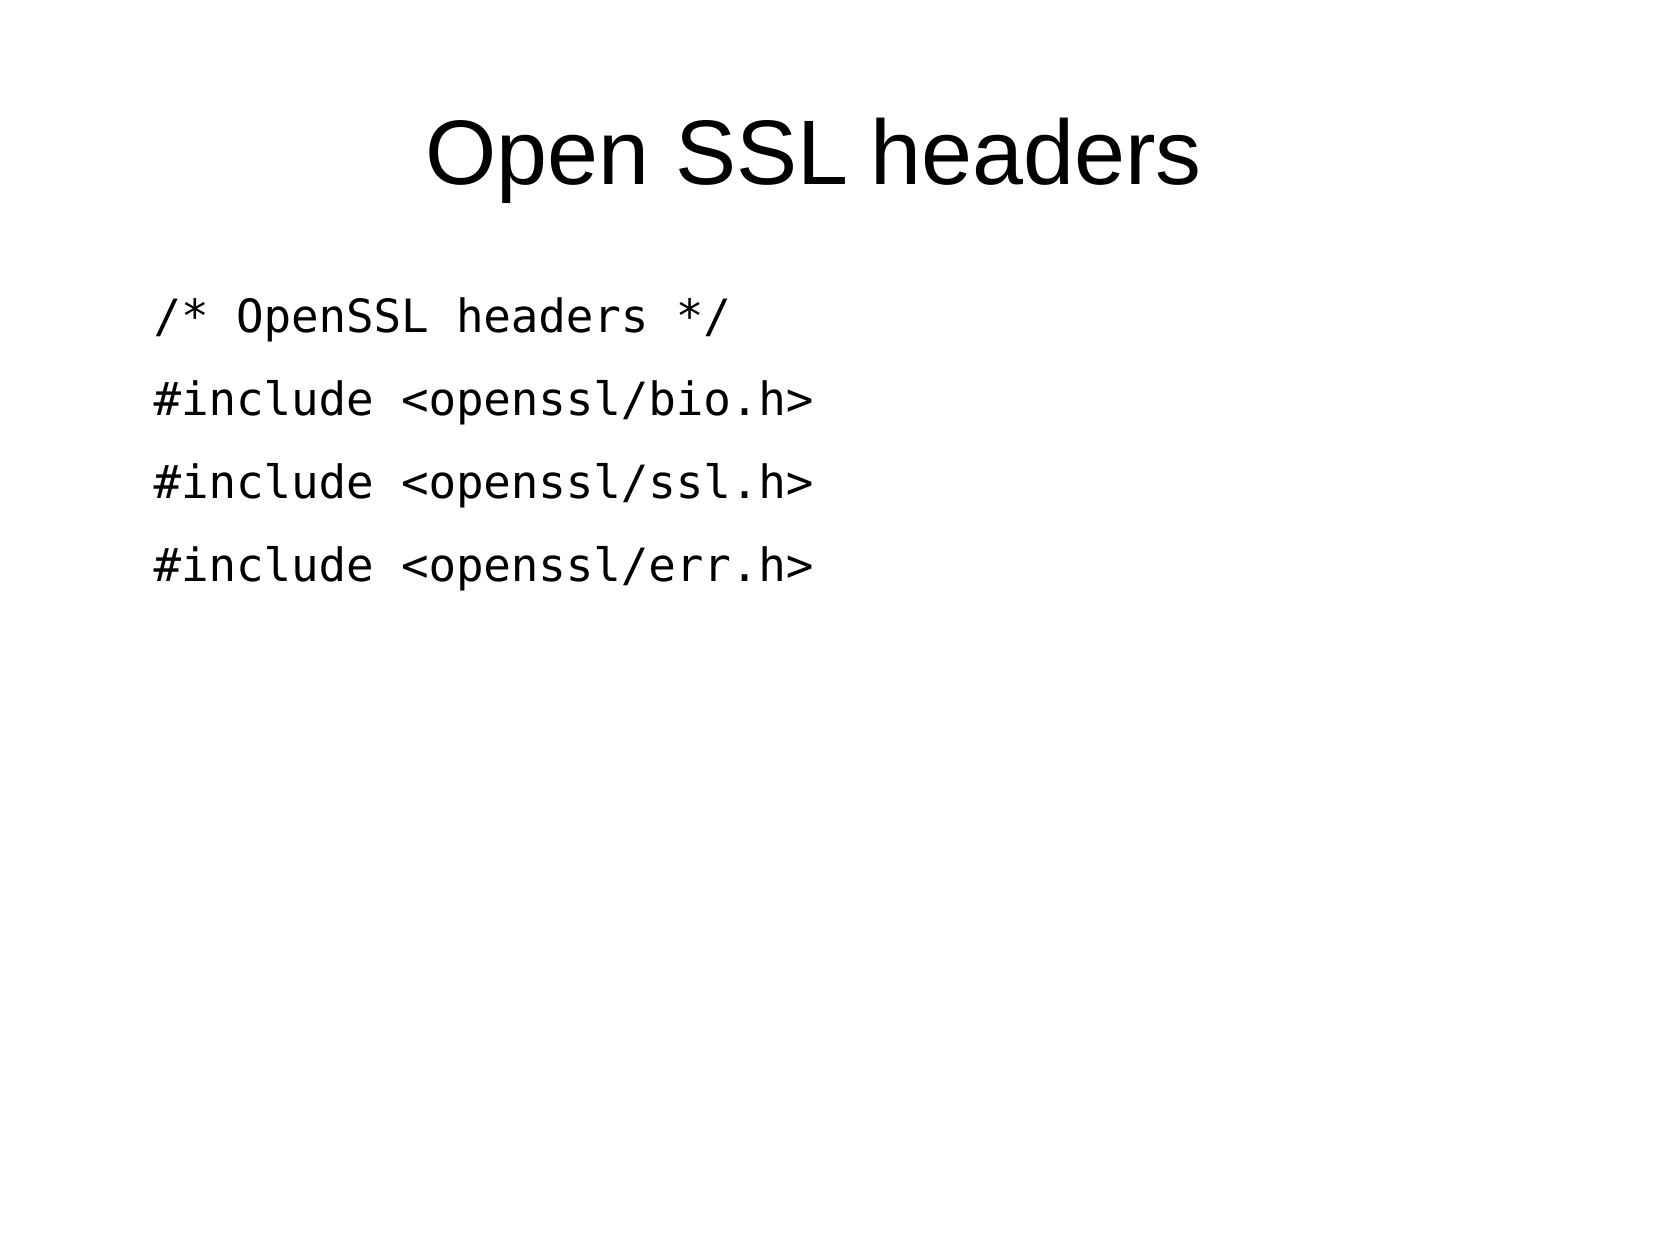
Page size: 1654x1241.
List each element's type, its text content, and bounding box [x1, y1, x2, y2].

list /* OpenSSL headers */ #include <openssl/bio.h> #include <openssl/ssl.h> #include <openssl/err.h> [82, 290, 1571, 1109]
title Open SSL headers [82, 56, 1571, 250]
